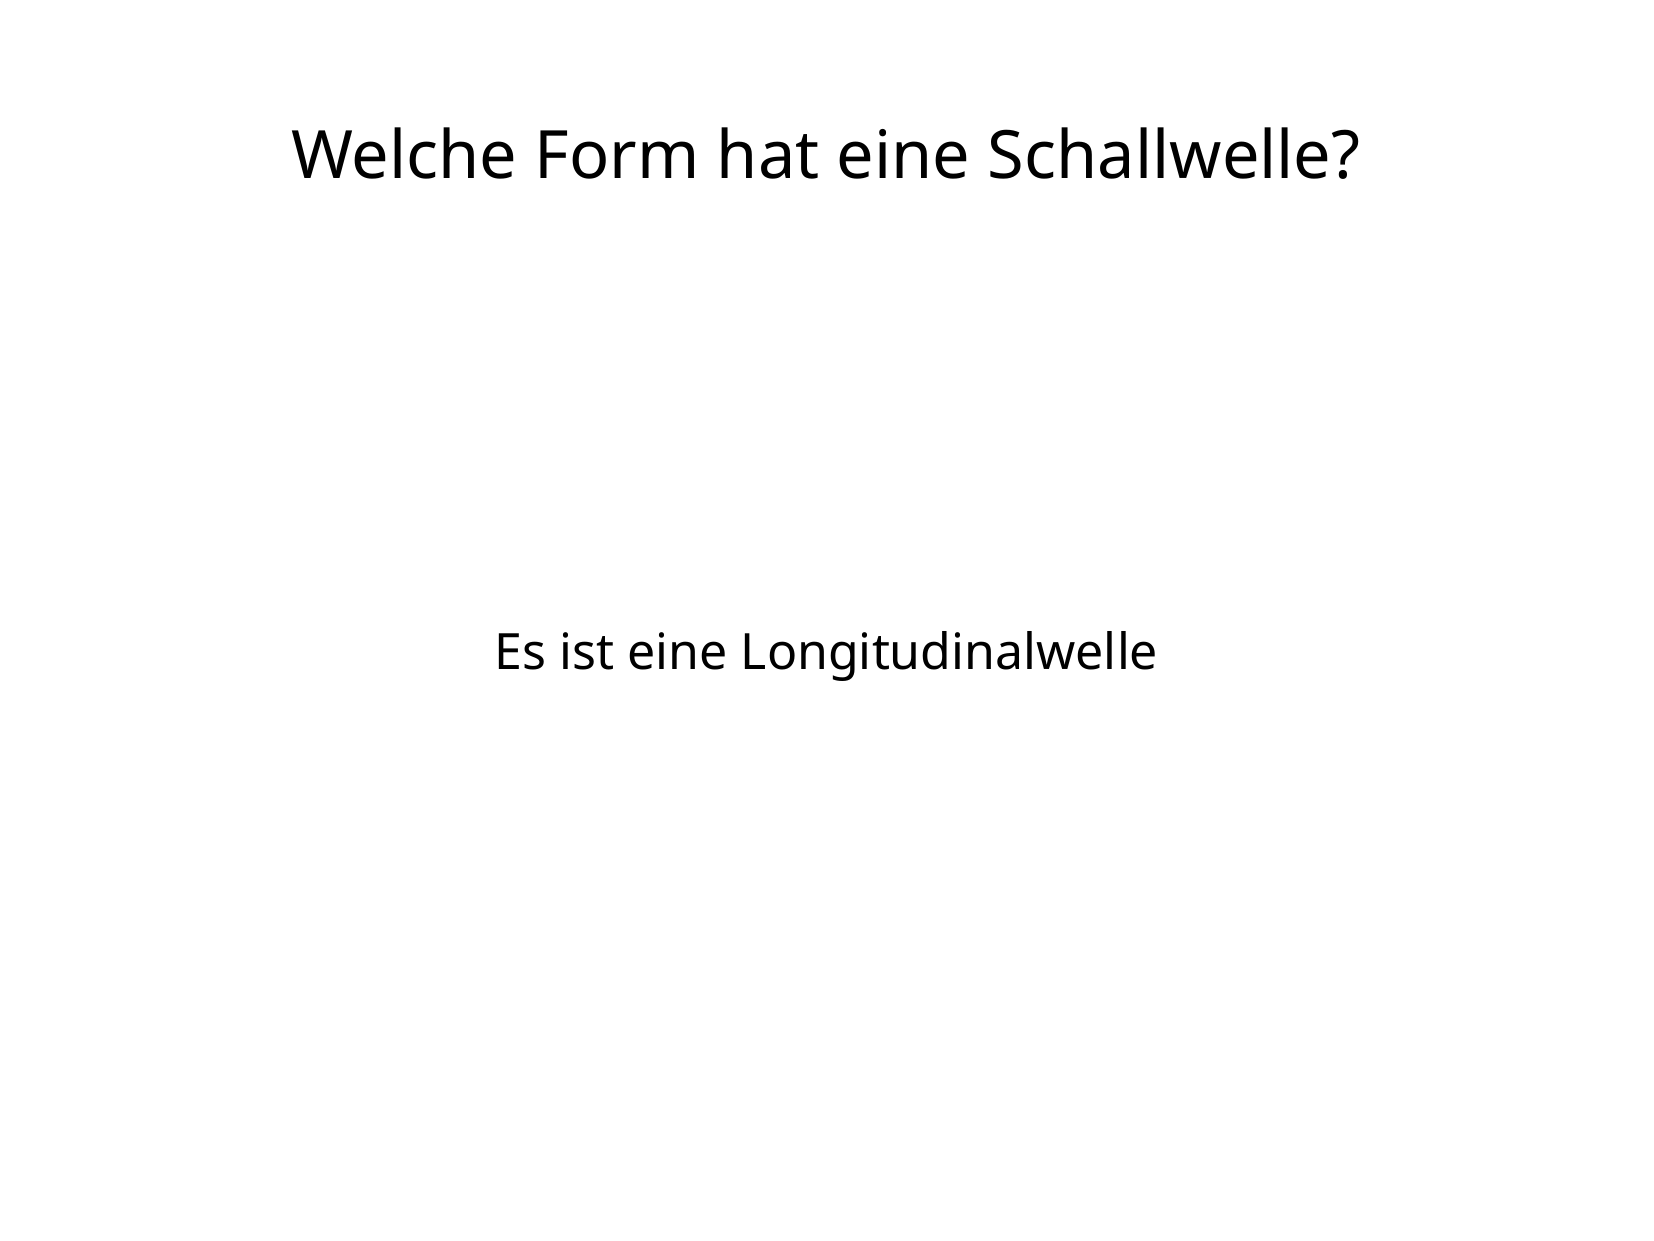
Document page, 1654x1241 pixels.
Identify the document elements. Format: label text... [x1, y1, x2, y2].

subtitle Es ist eine Longitudinalwelle [82, 290, 1571, 1010]
title Welche Form hat eine Schallwelle? [82, 49, 1571, 257]
